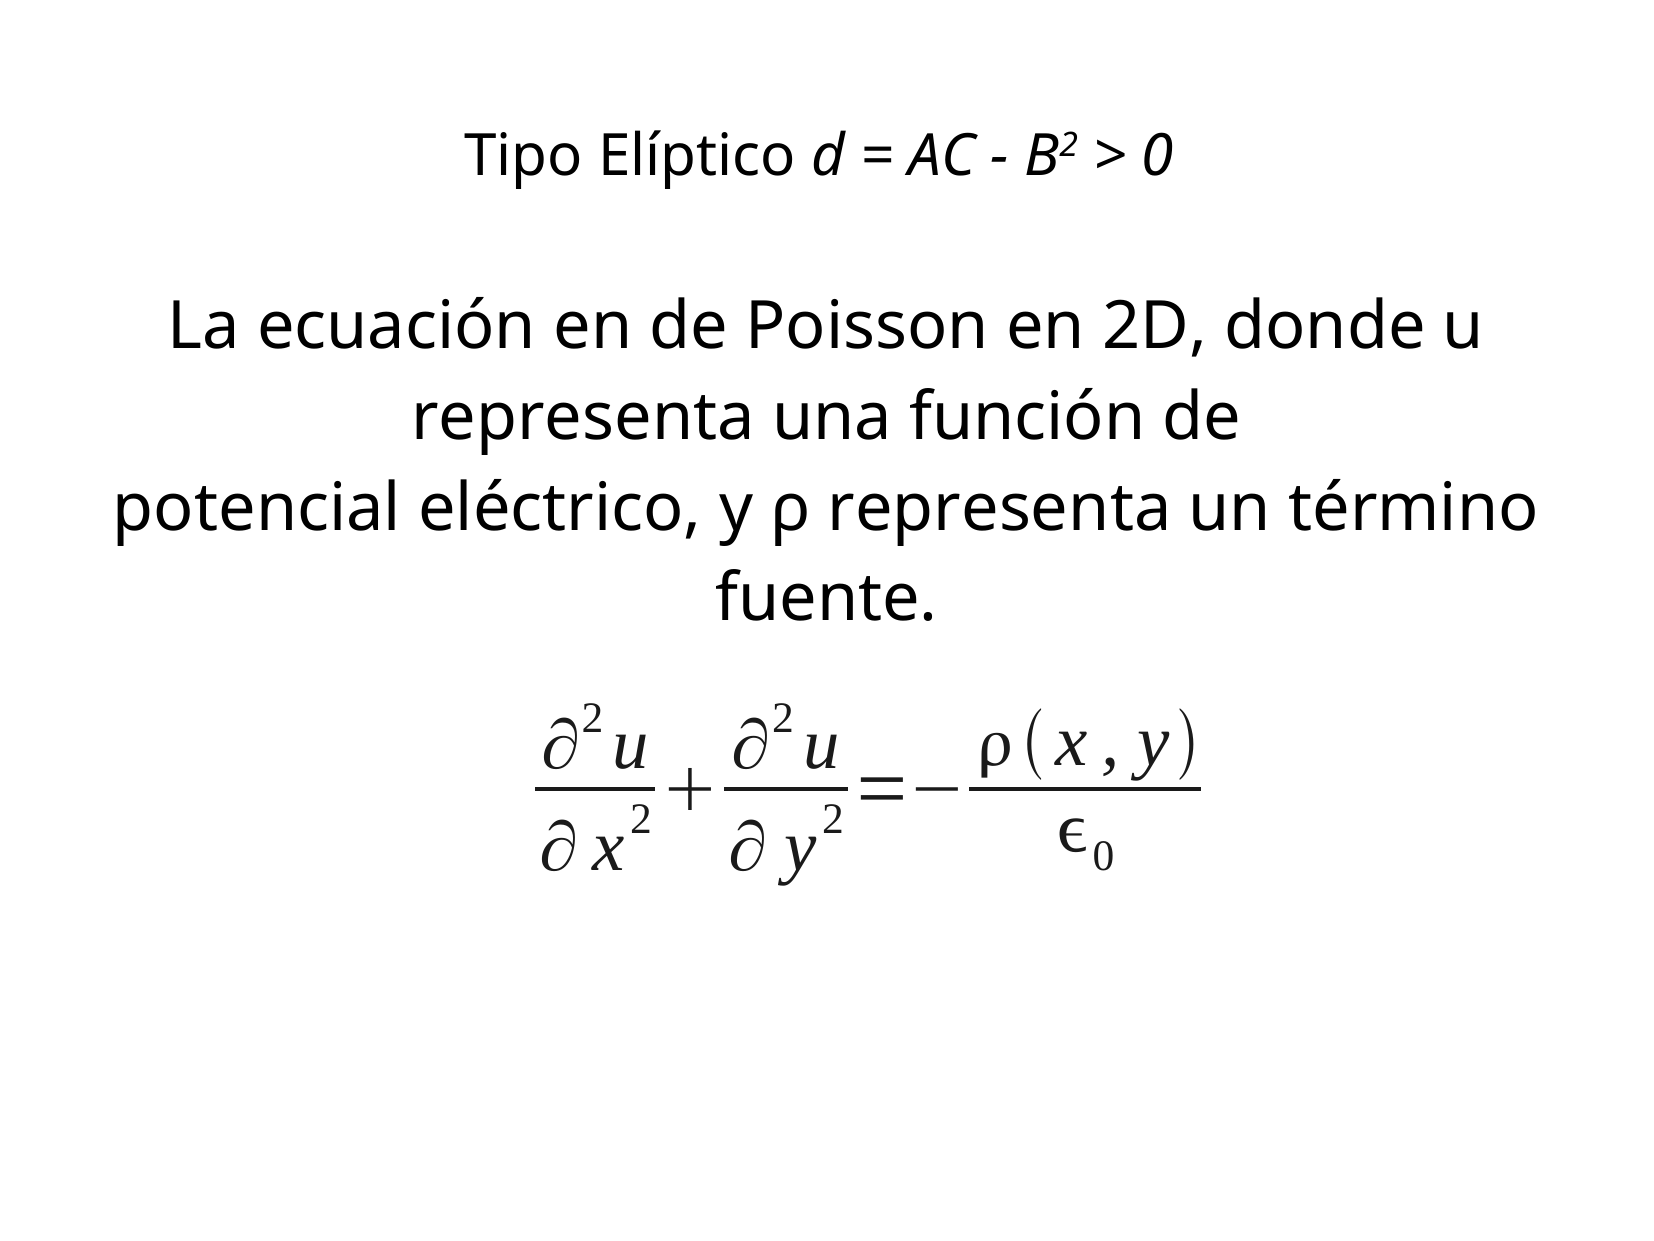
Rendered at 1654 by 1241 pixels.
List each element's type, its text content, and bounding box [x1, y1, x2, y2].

subtitle La ecuación en de Poisson en 2D, donde u representa una función de potencial eléctrico, y ρ representa un término fuente. [82, 297, 1571, 621]
title Tipo Elíptico d = AC - B2 > 0 [82, 56, 1571, 250]
chart [525, 693, 1211, 886]
